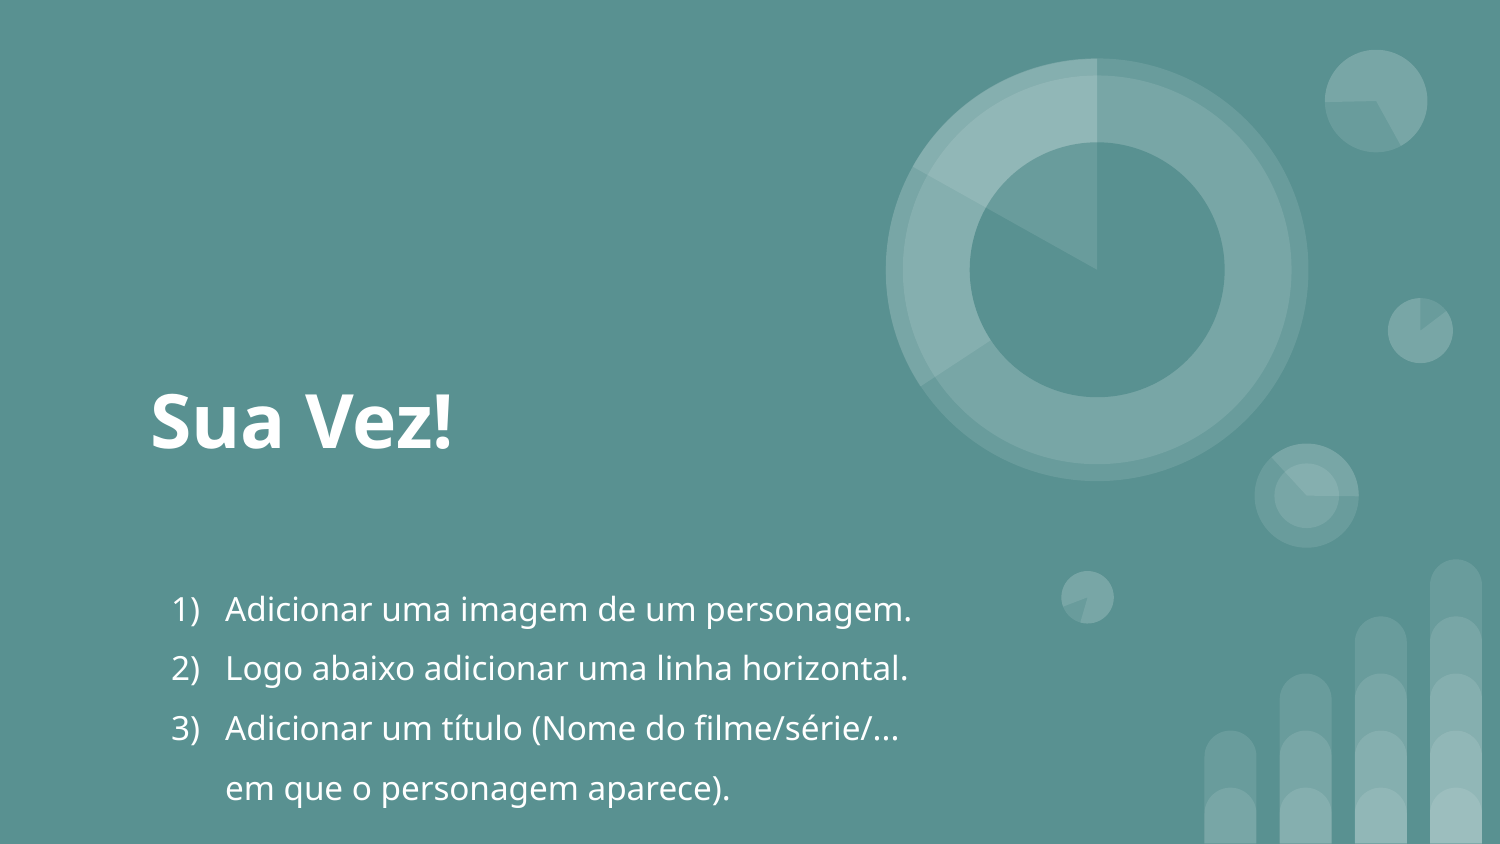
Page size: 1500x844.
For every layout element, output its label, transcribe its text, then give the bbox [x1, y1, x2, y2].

title Sua Vez! [135, 264, 834, 552]
subtitle Adicionar uma imagem de um personagem. Logo abaixo adicionar uma linha horizontal. Adicionar um título (Nome do filme/série/... em que o personagem aparece). [135, 552, 971, 814]
